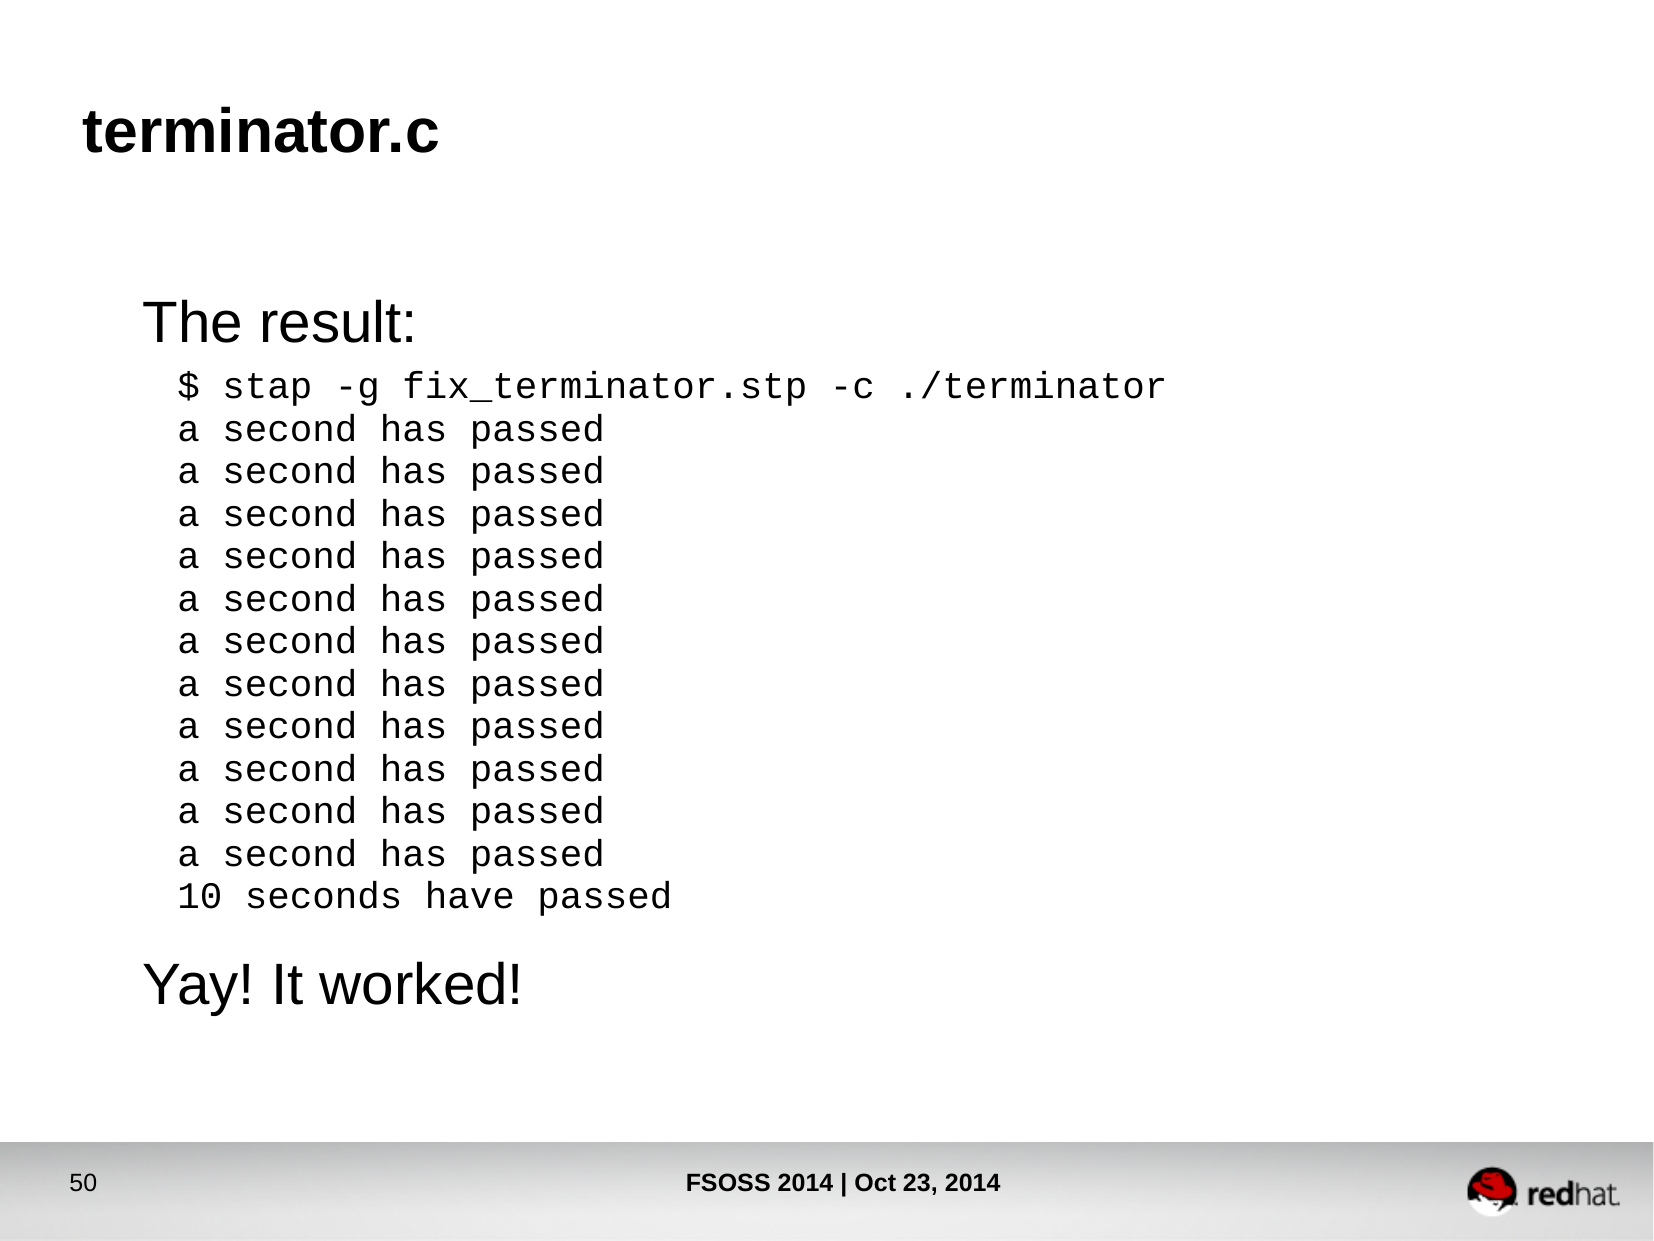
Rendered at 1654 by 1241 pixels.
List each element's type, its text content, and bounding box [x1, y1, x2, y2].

picture [0, 1142, 1654, 1241]
title terminator.c [82, 49, 1571, 257]
text_box $ stap -g fix_terminator.stp -c ./terminator a second has passed a second has passed a second has passed a second has passed a second has passed a second has passed a second has passed a second has passed a second has passed a second has passed a second has passed 10 seconds have passed [162, 360, 1531, 1013]
list The result: Yay! It worked! [82, 290, 1571, 1018]
